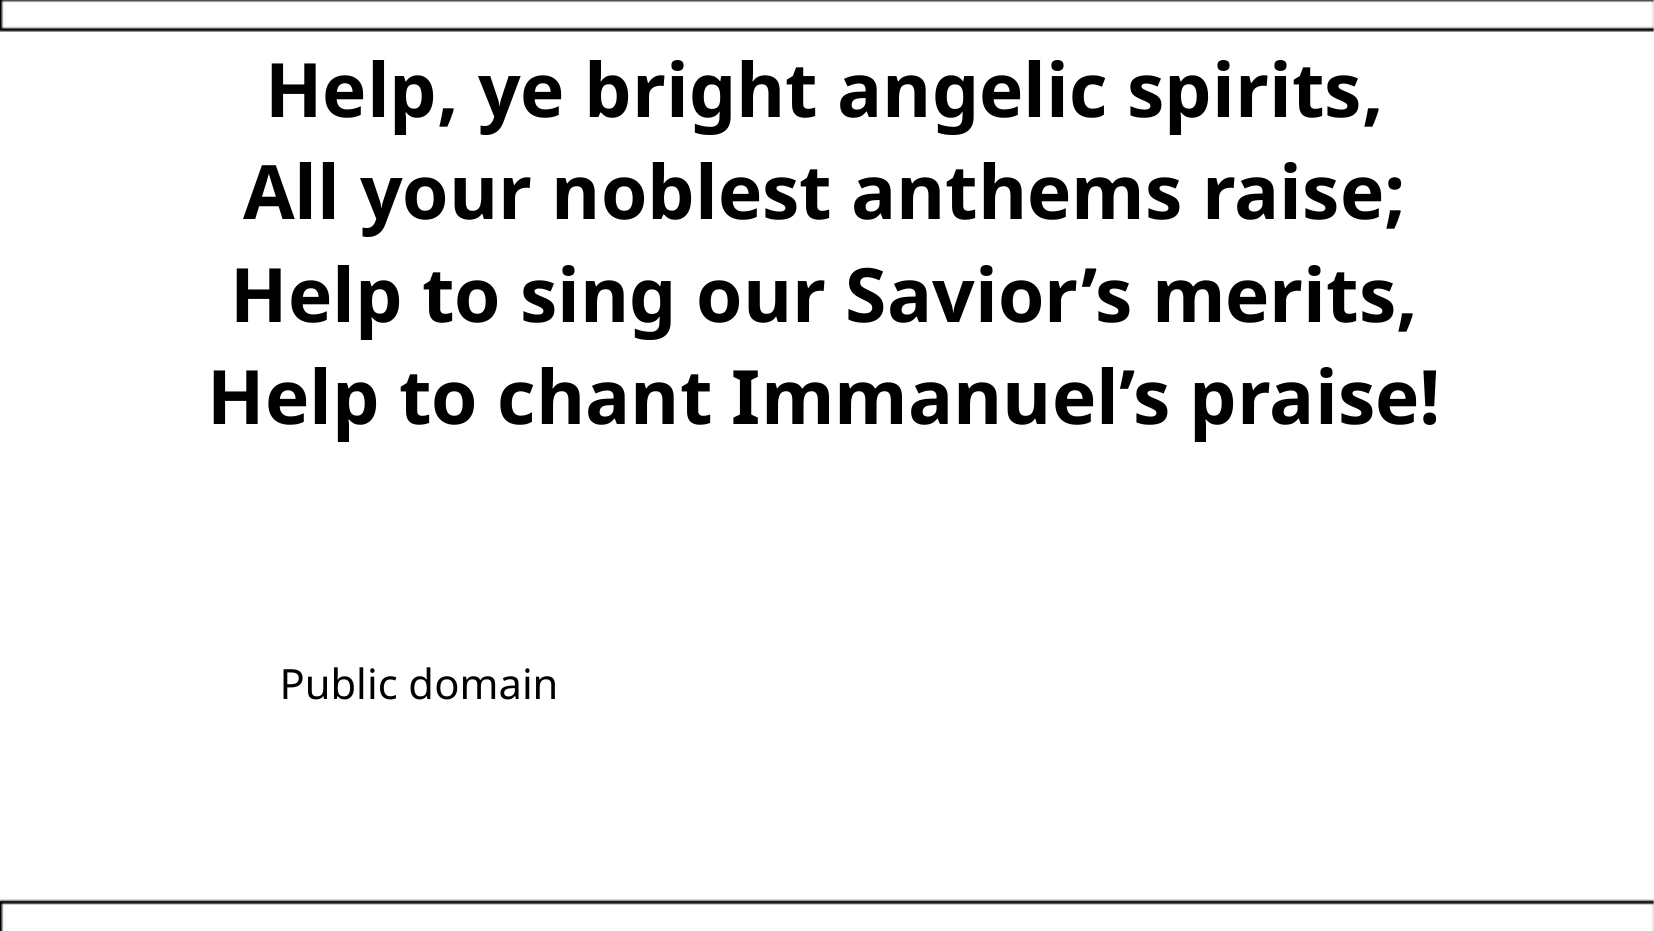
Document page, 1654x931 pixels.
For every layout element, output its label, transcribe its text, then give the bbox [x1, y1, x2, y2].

text_box Help, ye bright angelic spirits, All your noblest anthems raise; Help to sing our Savior’s merits, Help to chant Immanuel’s praise! Public domain [75, 30, 1576, 711]
picture [0, 0, 1654, 931]
